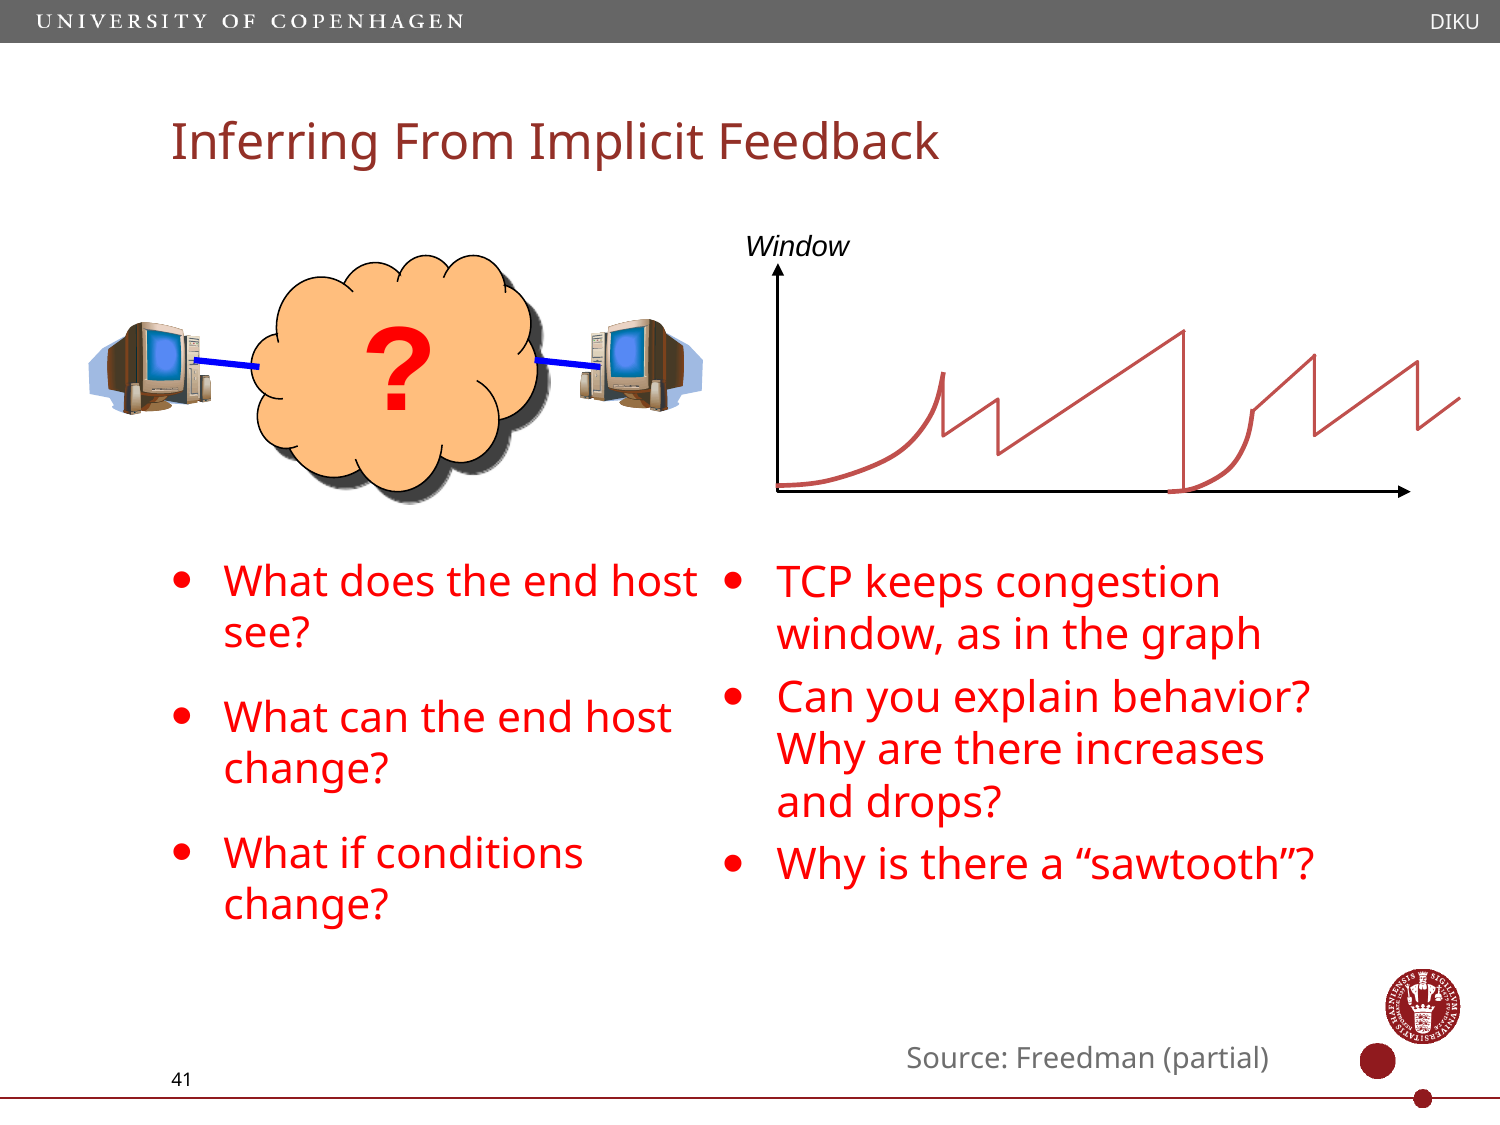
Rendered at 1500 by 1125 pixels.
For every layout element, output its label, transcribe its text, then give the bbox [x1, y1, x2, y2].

list TCP keeps congestion window, as in the graph Can you explain behavior? Why are there increases and drops? Why is there a “sawtooth”? [722, 554, 1341, 929]
text_box ? [347, 277, 452, 444]
text_box Window [730, 219, 864, 271]
text_box <number> [171, 1067, 522, 1092]
picture [0, 910, 1500, 1122]
picture [88, 322, 212, 415]
text_box Source: Freedman (partial) [891, 1031, 1341, 1083]
list What does the end host see? What can the end host change? What if conditions change? [171, 554, 698, 929]
picture [580, 319, 703, 412]
title Inferring From Implicit Feedback [171, 75, 1329, 171]
text_box DIKU [469, 0, 1495, 43]
text_box [251, 255, 538, 492]
